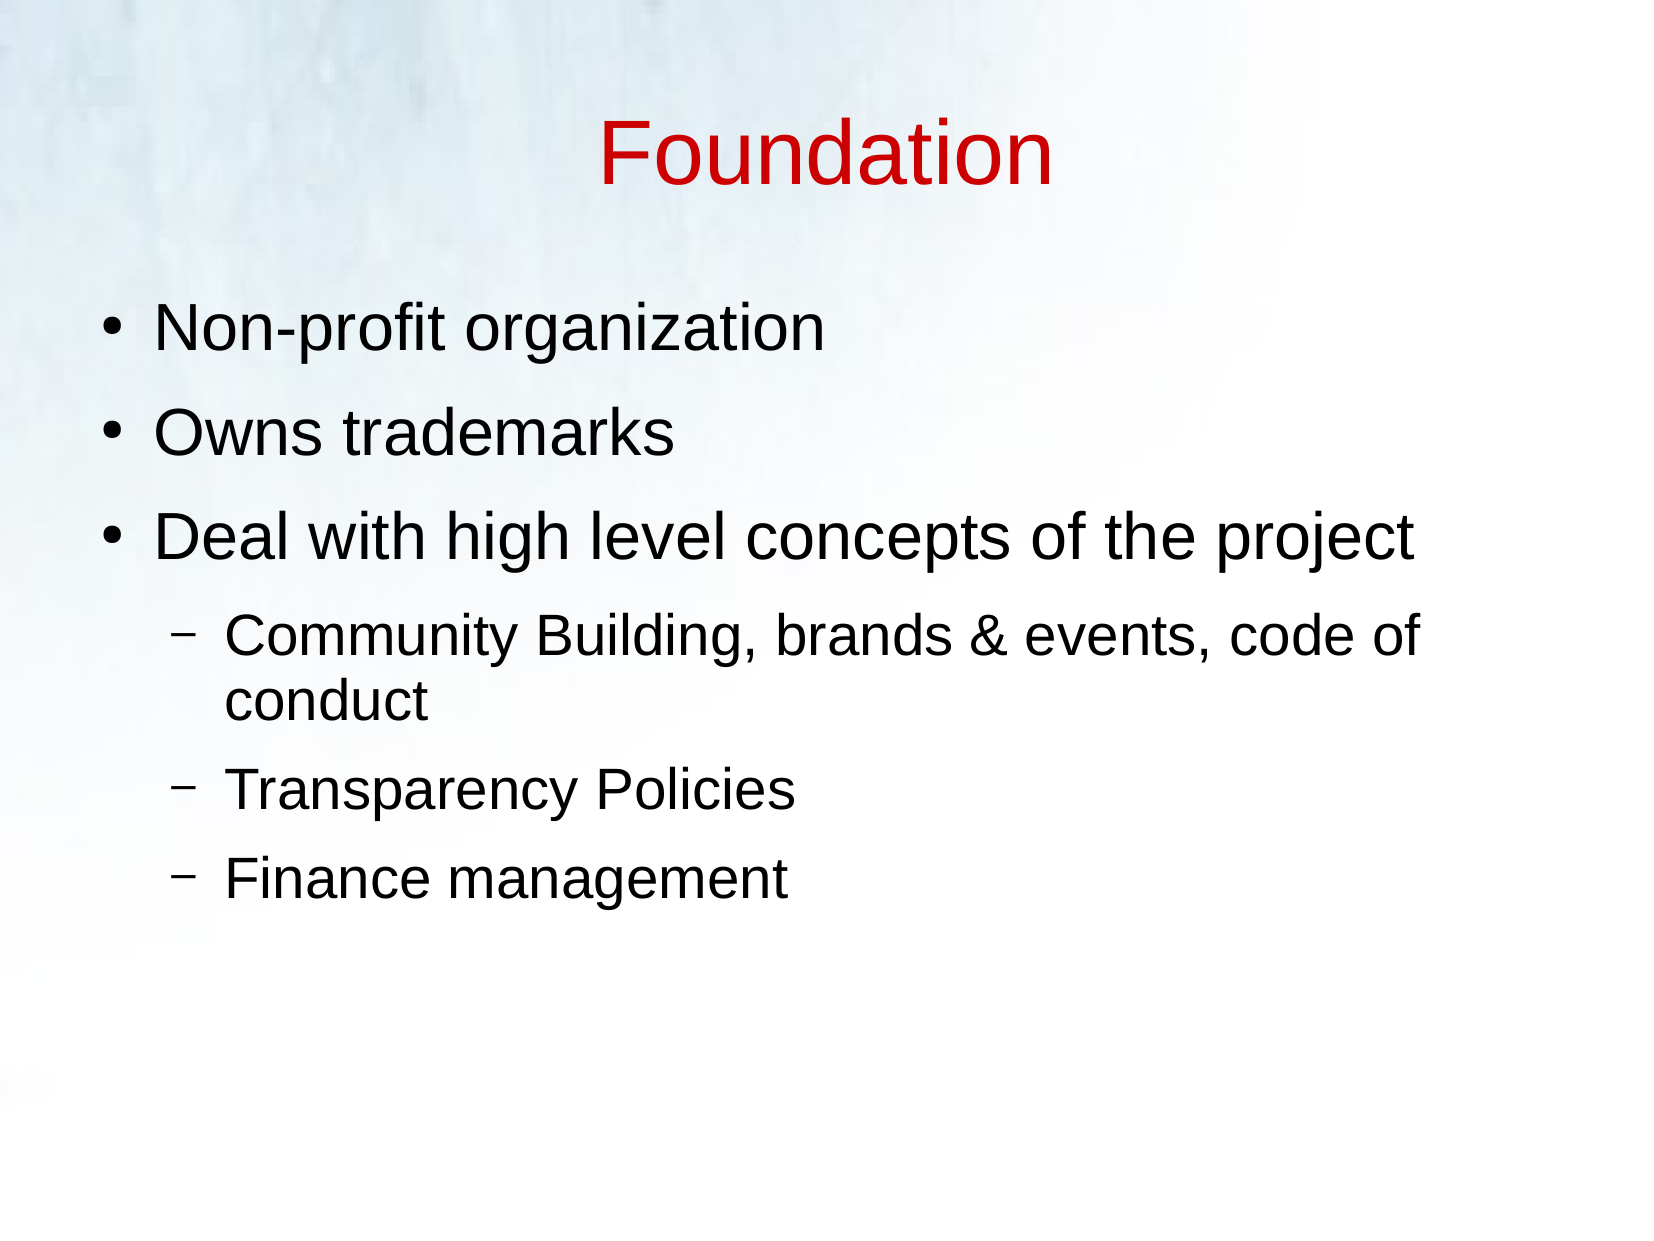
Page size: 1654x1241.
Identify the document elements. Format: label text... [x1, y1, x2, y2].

picture [0, 0, 1654, 1241]
title Foundation [82, 49, 1571, 257]
list Non-profit organization Owns trademarks Deal with high level concepts of the project Community Building, brands & events, code of conduct Transparency Policies Finance management [82, 290, 1571, 1111]
